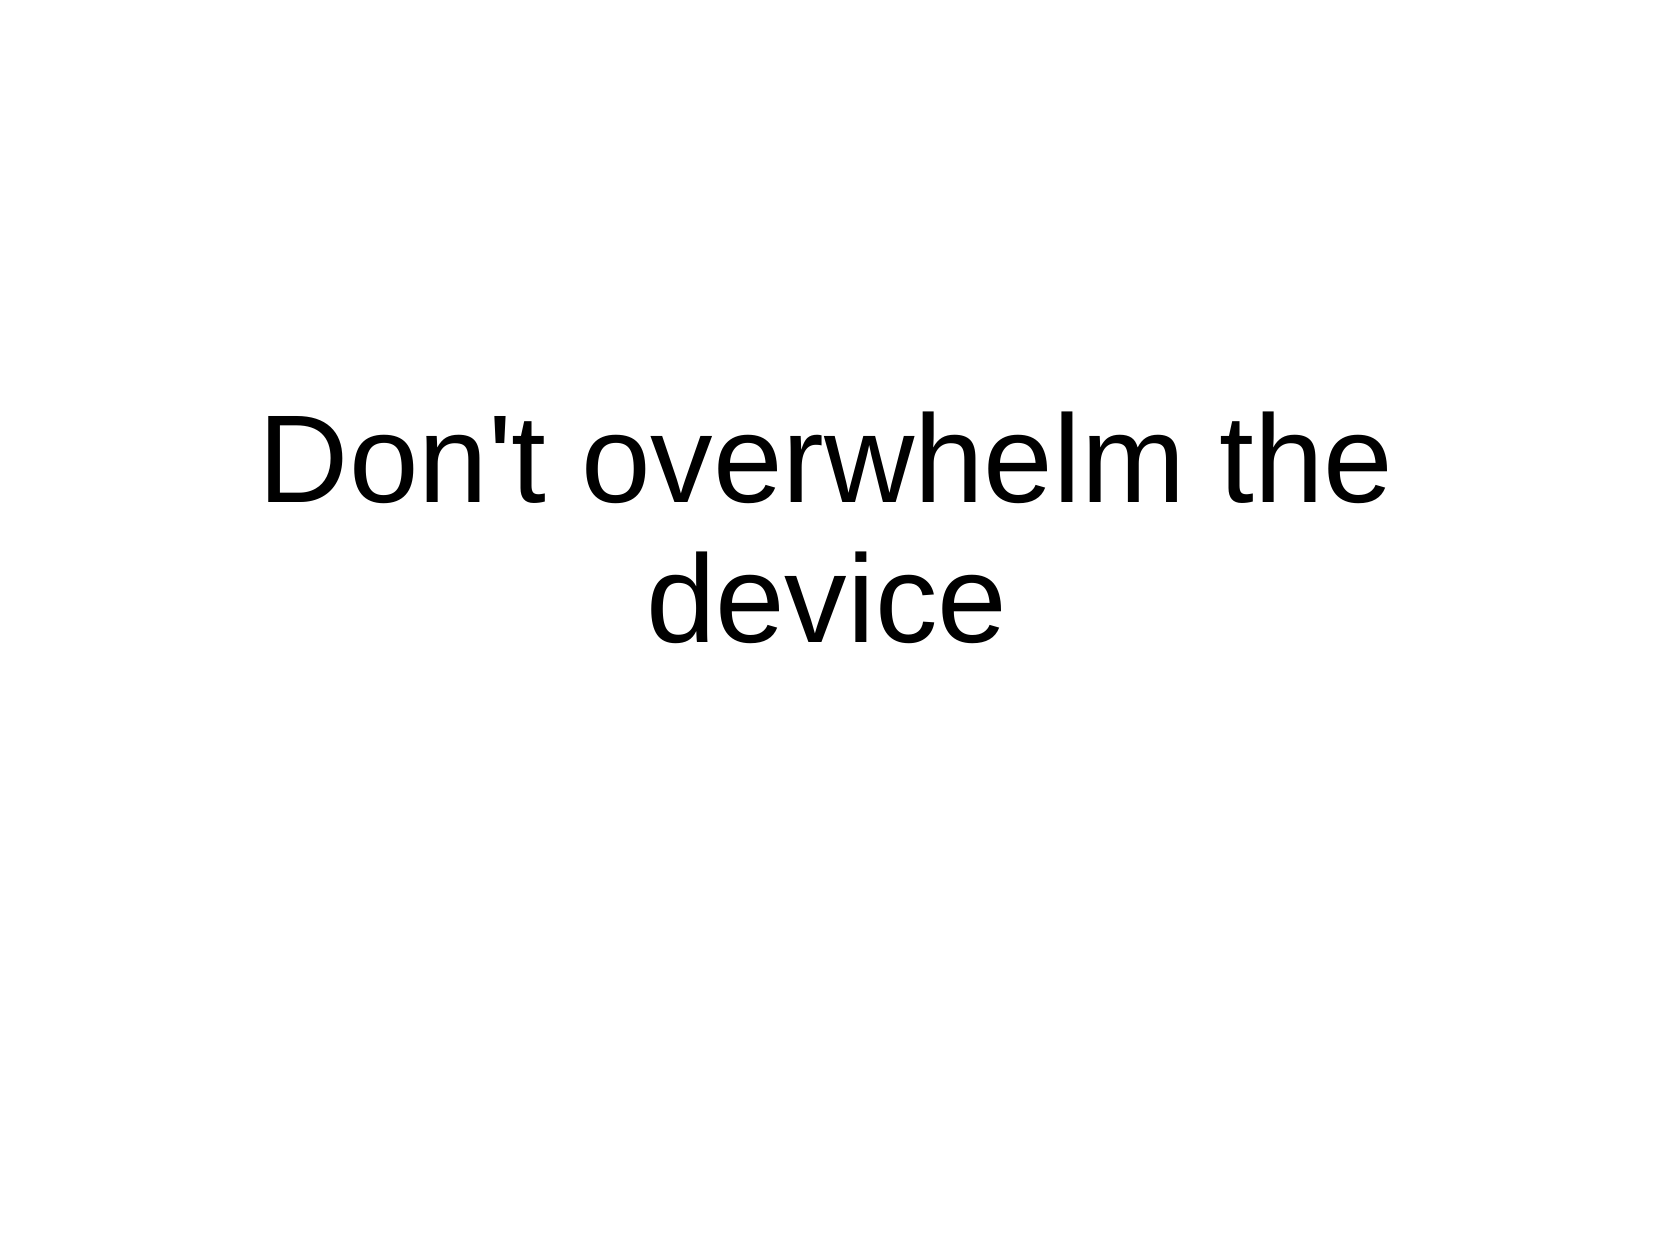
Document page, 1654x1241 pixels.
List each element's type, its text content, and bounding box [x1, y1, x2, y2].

subtitle Don't overwhelm the device [82, 49, 1571, 1010]
